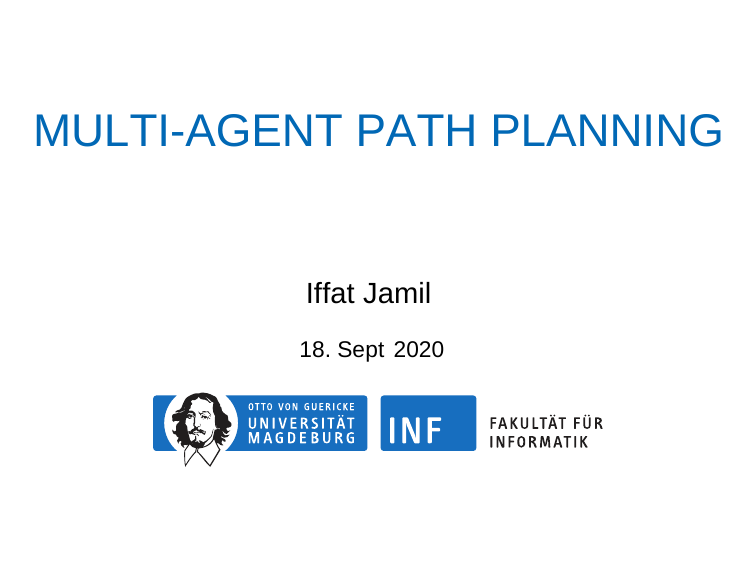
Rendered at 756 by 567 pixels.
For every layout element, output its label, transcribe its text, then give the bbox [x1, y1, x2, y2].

text_box 18. Sept [299, 336, 385, 363]
text_box [0, 3, 756, 567]
text_box 2020 [393, 336, 445, 363]
text_box MULTI-AGENT PATH PLANNING [33, 104, 725, 189]
text_box Iffat Jamil [305, 277, 432, 310]
